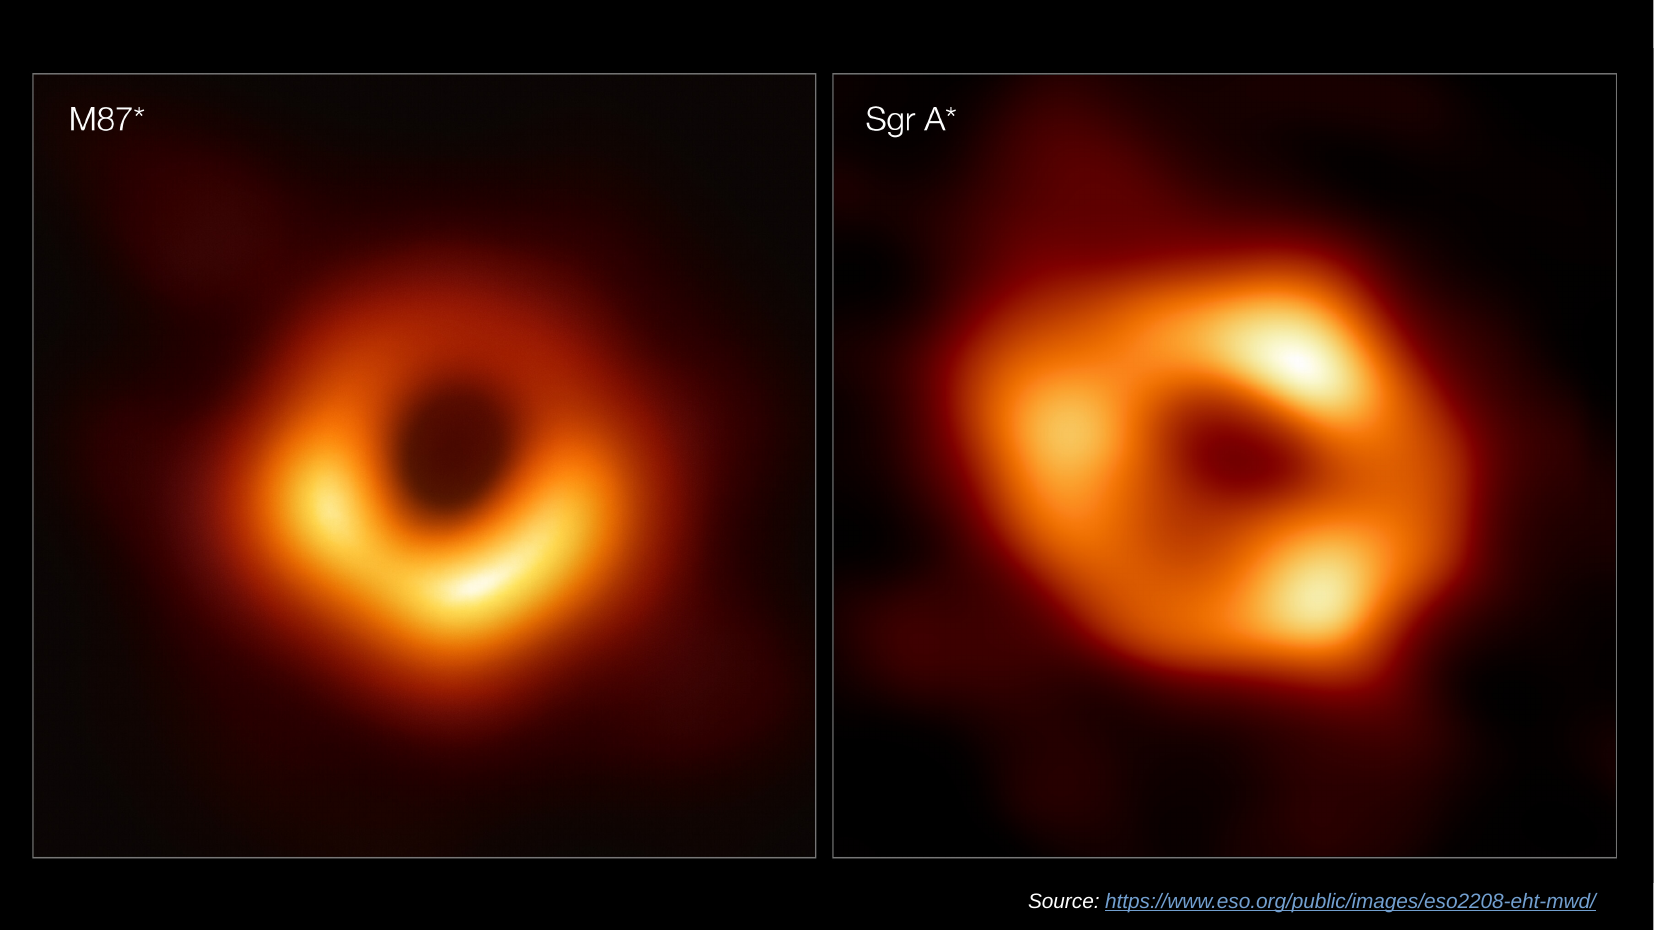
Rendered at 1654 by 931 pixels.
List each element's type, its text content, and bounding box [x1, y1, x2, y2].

picture [0, 48, 1654, 883]
text_box Source: https://www.eso.org/public/images/eso2208-eht-mwd/ [1013, 882, 1614, 921]
